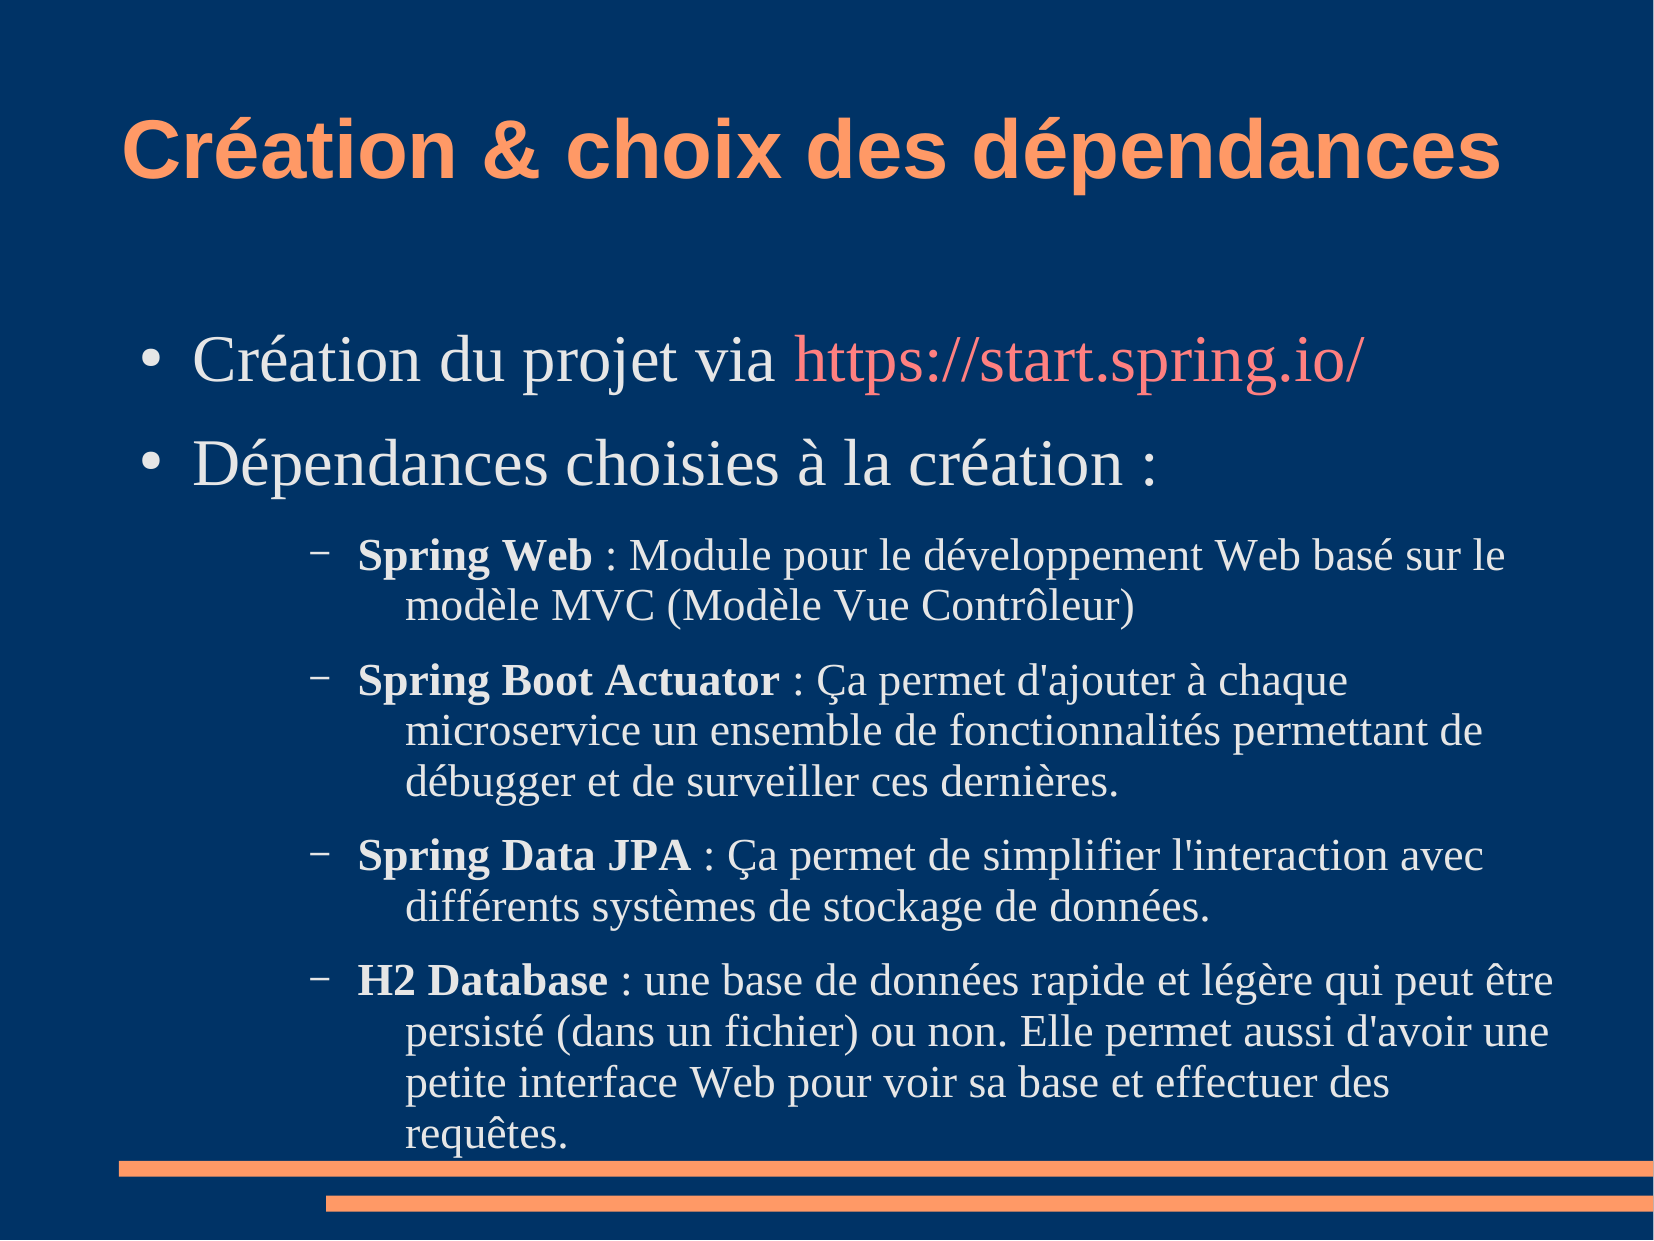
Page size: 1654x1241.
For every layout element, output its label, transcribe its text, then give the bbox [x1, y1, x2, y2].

list Création du projet via https://start.spring.io/ Dépendances choisies à la création : Spring Web : Module pour le développement Web basé sur le modèle MVC (Modèle Vue Contrôleur) Spring Boot Actuator : Ça permet d'ajouter à chaque microservice un ensemble de fonctionnalités permettant de débugger et de surveiller ces dernières. Spring Data JPA : Ça permet de simplifier l'interaction avec différents systèmes de stockage de données. H2 Database : une base de données rapide et légère qui peut être persisté (dans un fichier) ou non. Elle permet aussi d'avoir une petite interface Web pour voir sa base et effectuer des requêtes. [121, 322, 1561, 1166]
title Création & choix des dépendances [121, 46, 1534, 254]
